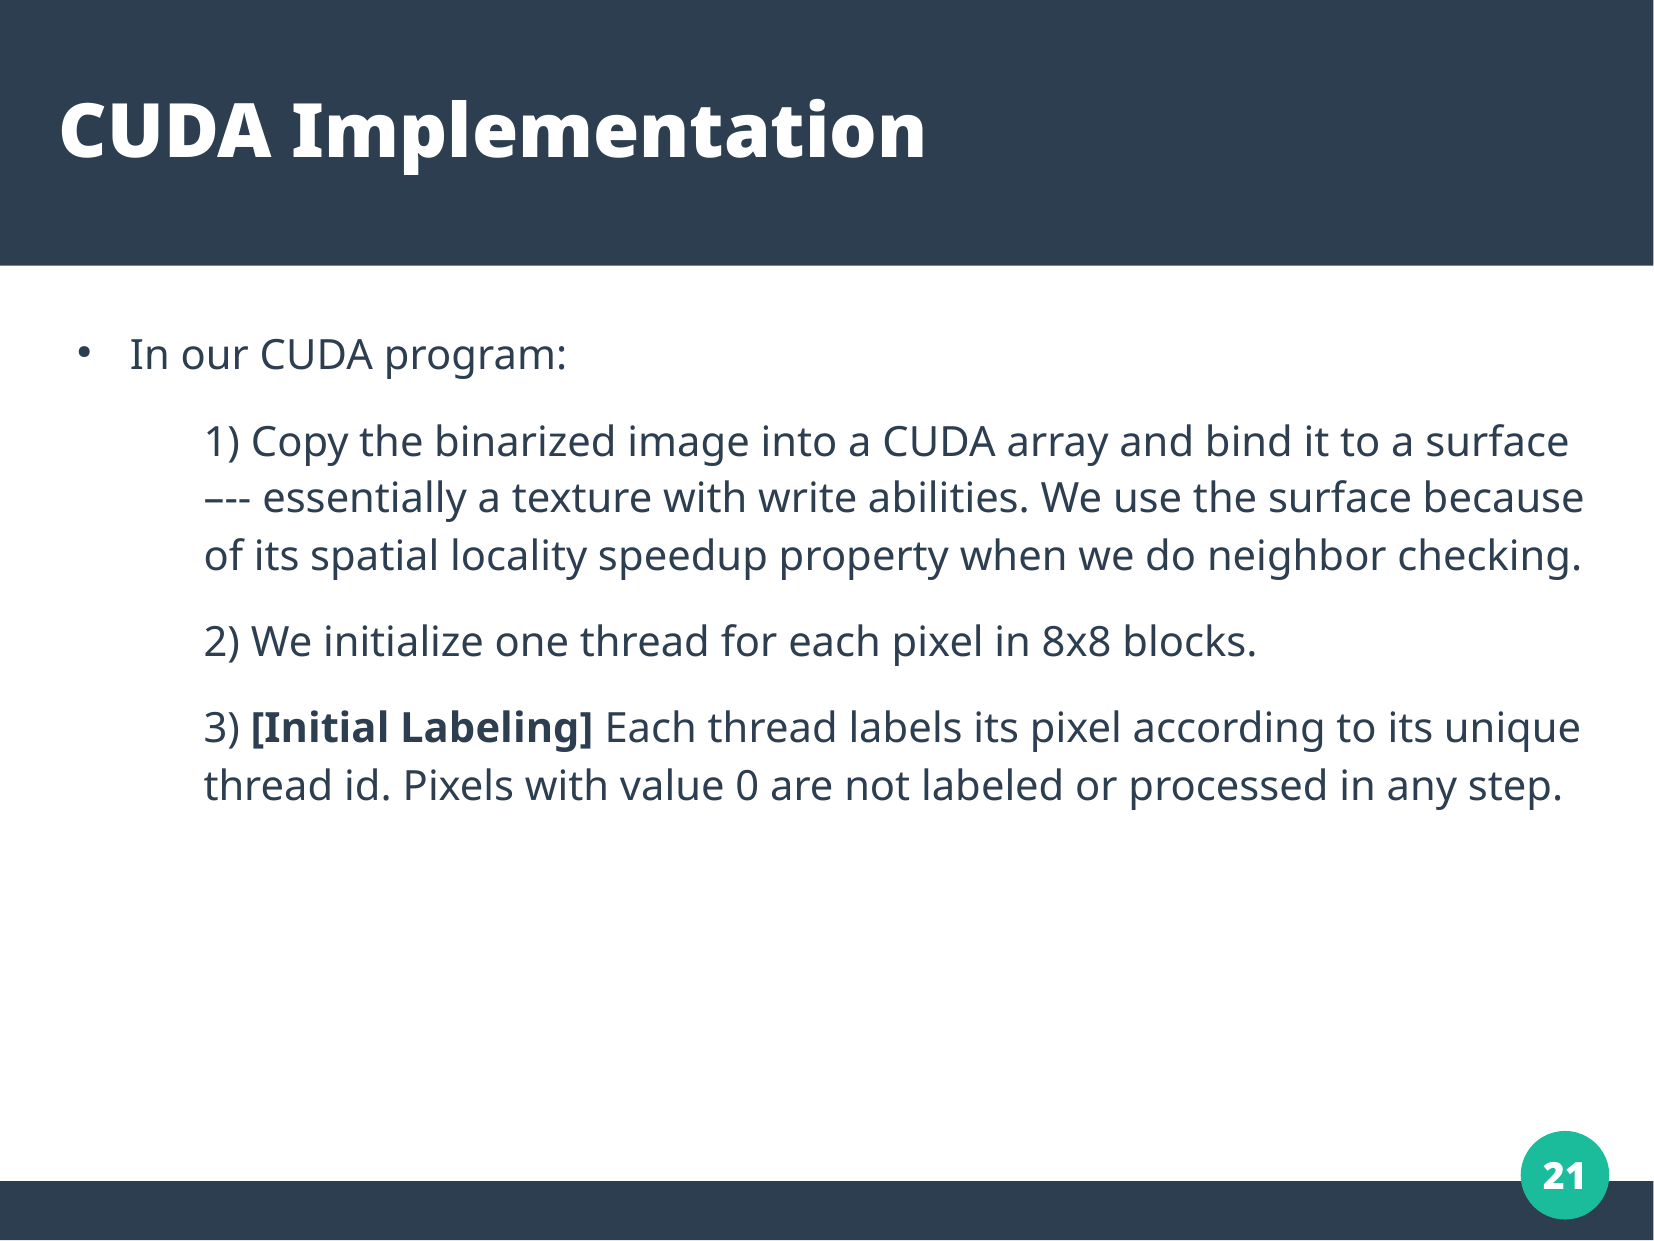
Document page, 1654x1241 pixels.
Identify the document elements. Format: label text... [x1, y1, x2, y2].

list In our CUDA program: 1) Copy the binarized image into a CUDA array and bind it to a surface –-- essentially a texture with write abilities. We use the surface because of its spatial locality speedup property when we do neighbor checking. 2) We initialize one thread for each pixel in 8x8 blocks. 3) [Initial Labeling] Each thread labels its pixel according to its unique thread id. Pixels with value 0 are not labeled or processed in any step. [59, 324, 1595, 1152]
title CUDA Implementation [59, 49, 1595, 207]
